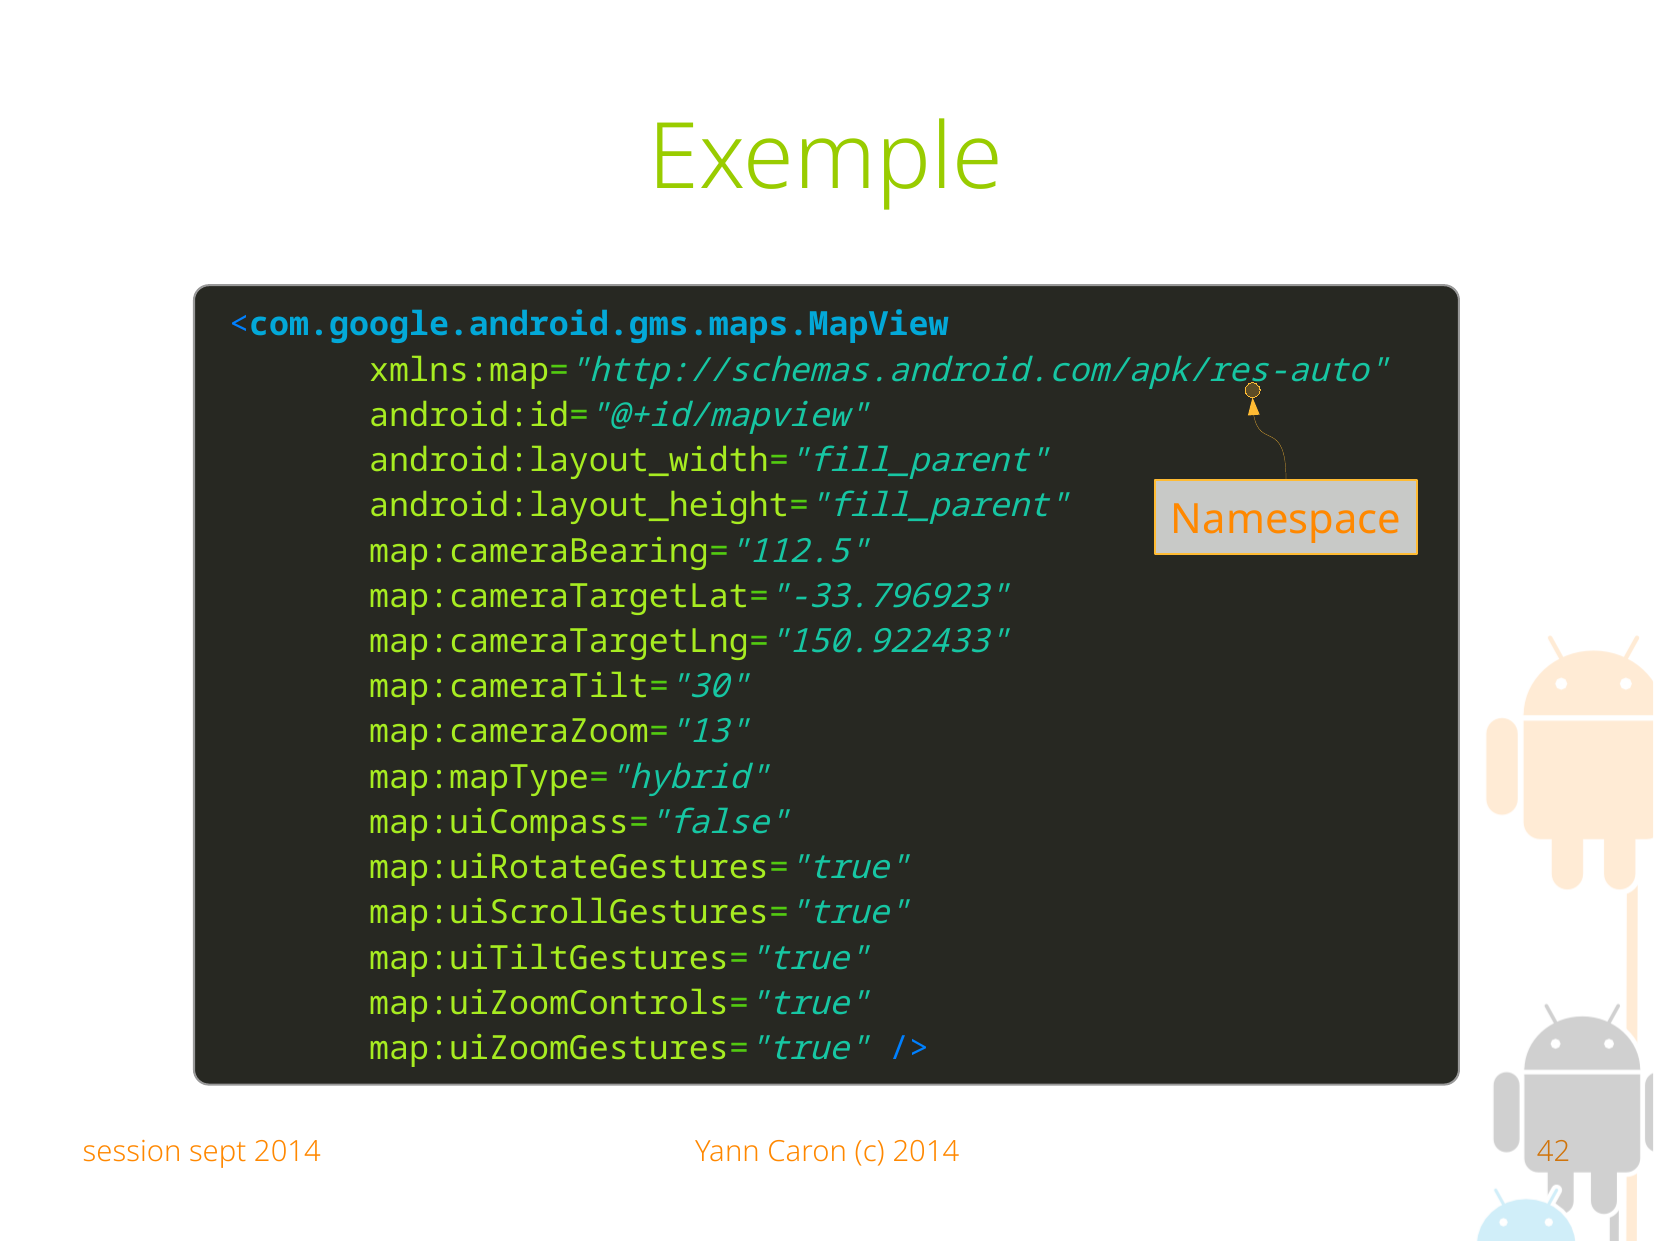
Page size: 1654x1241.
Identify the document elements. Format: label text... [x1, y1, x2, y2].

text_box [1245, 382, 1261, 398]
text_box <com.google.android.gms.maps.MapView xmlns:map="http://schemas.android.com/apk/res-auto" android:id="@+id/mapview" android:layout_width="fill_parent" android:layout_height="fill_parent" map:cameraBearing="112.5" map:cameraTargetLat="-33.796923" map:cameraTargetLng="150.922433" map:cameraTilt="30" map:cameraZoom="13" map:mapType="hybrid" map:uiCompass="false" map:uiRotateGestures="true" map:uiScrollGestures="true" map:uiTiltGestures="true" map:uiZoomControls="true" map:uiZoomGestures="true" /> [193, 285, 1459, 979]
title Exemple [82, 49, 1571, 257]
title Fragment [1156, 481, 1416, 553]
text_box Namespace [1155, 480, 1410, 546]
picture [240, 423, 1654, 1241]
